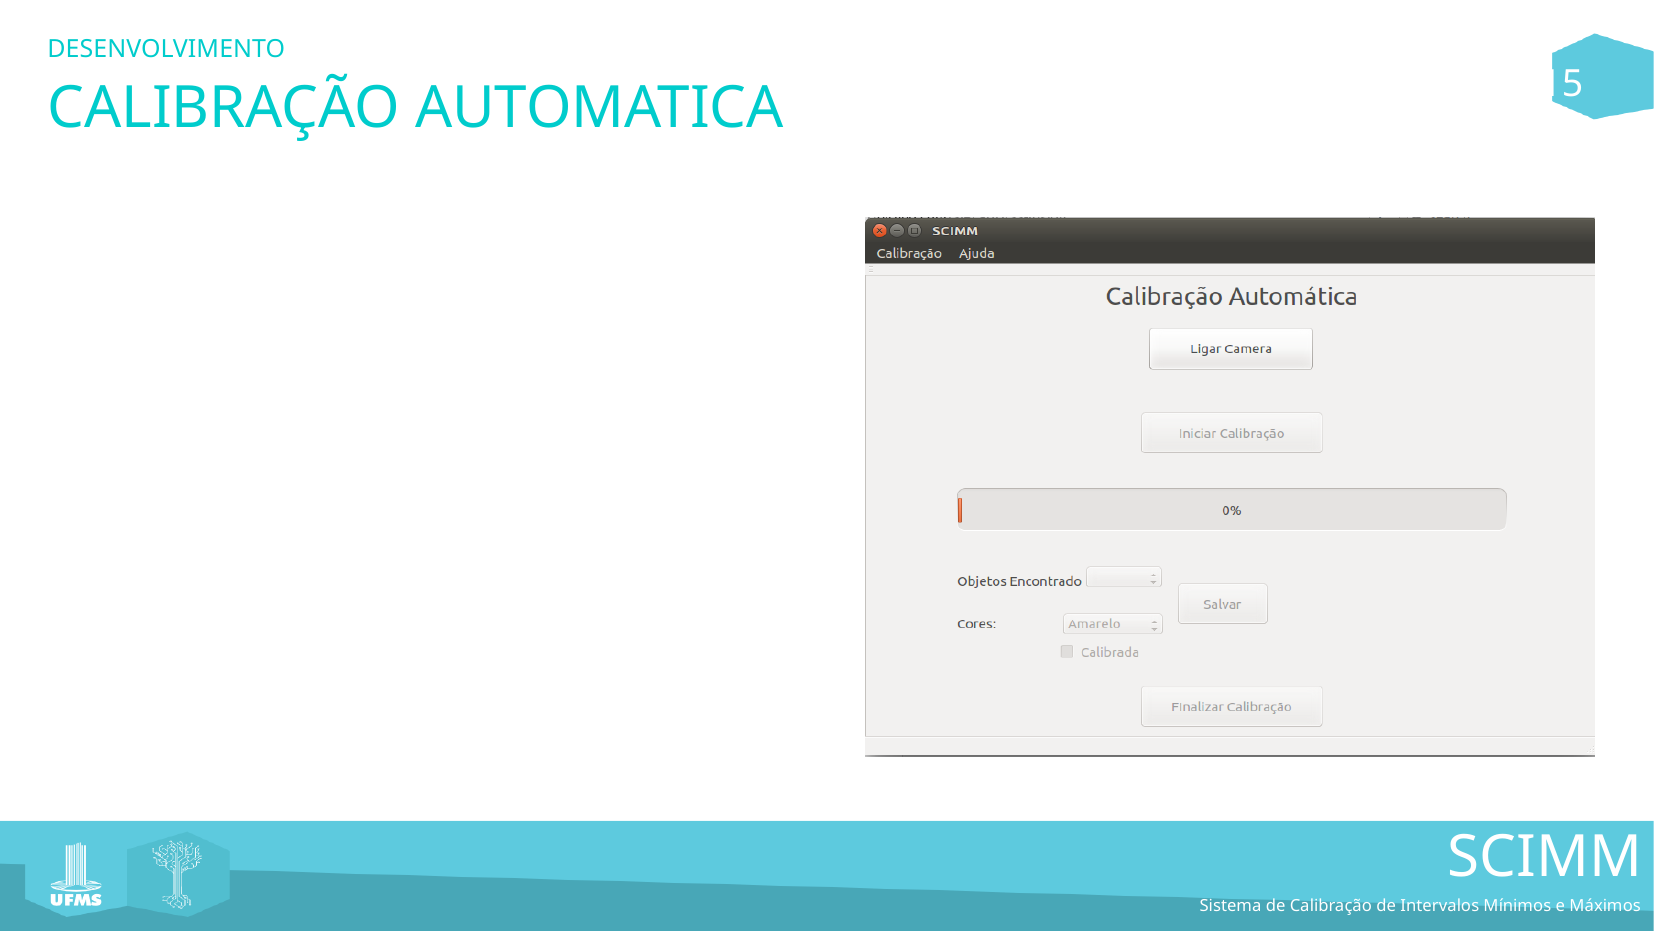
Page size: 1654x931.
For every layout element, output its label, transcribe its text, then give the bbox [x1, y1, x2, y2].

title DESENVOLVIMENTO CALIBRAÇÃO AUTOMATICA [11, 10, 1501, 166]
picture [0, 0, 1654, 931]
title SCIMM Sistema de Calibração de Intervalos Mínimos e Máximos [153, 801, 1642, 931]
text_box <number> [1526, 49, 1654, 120]
